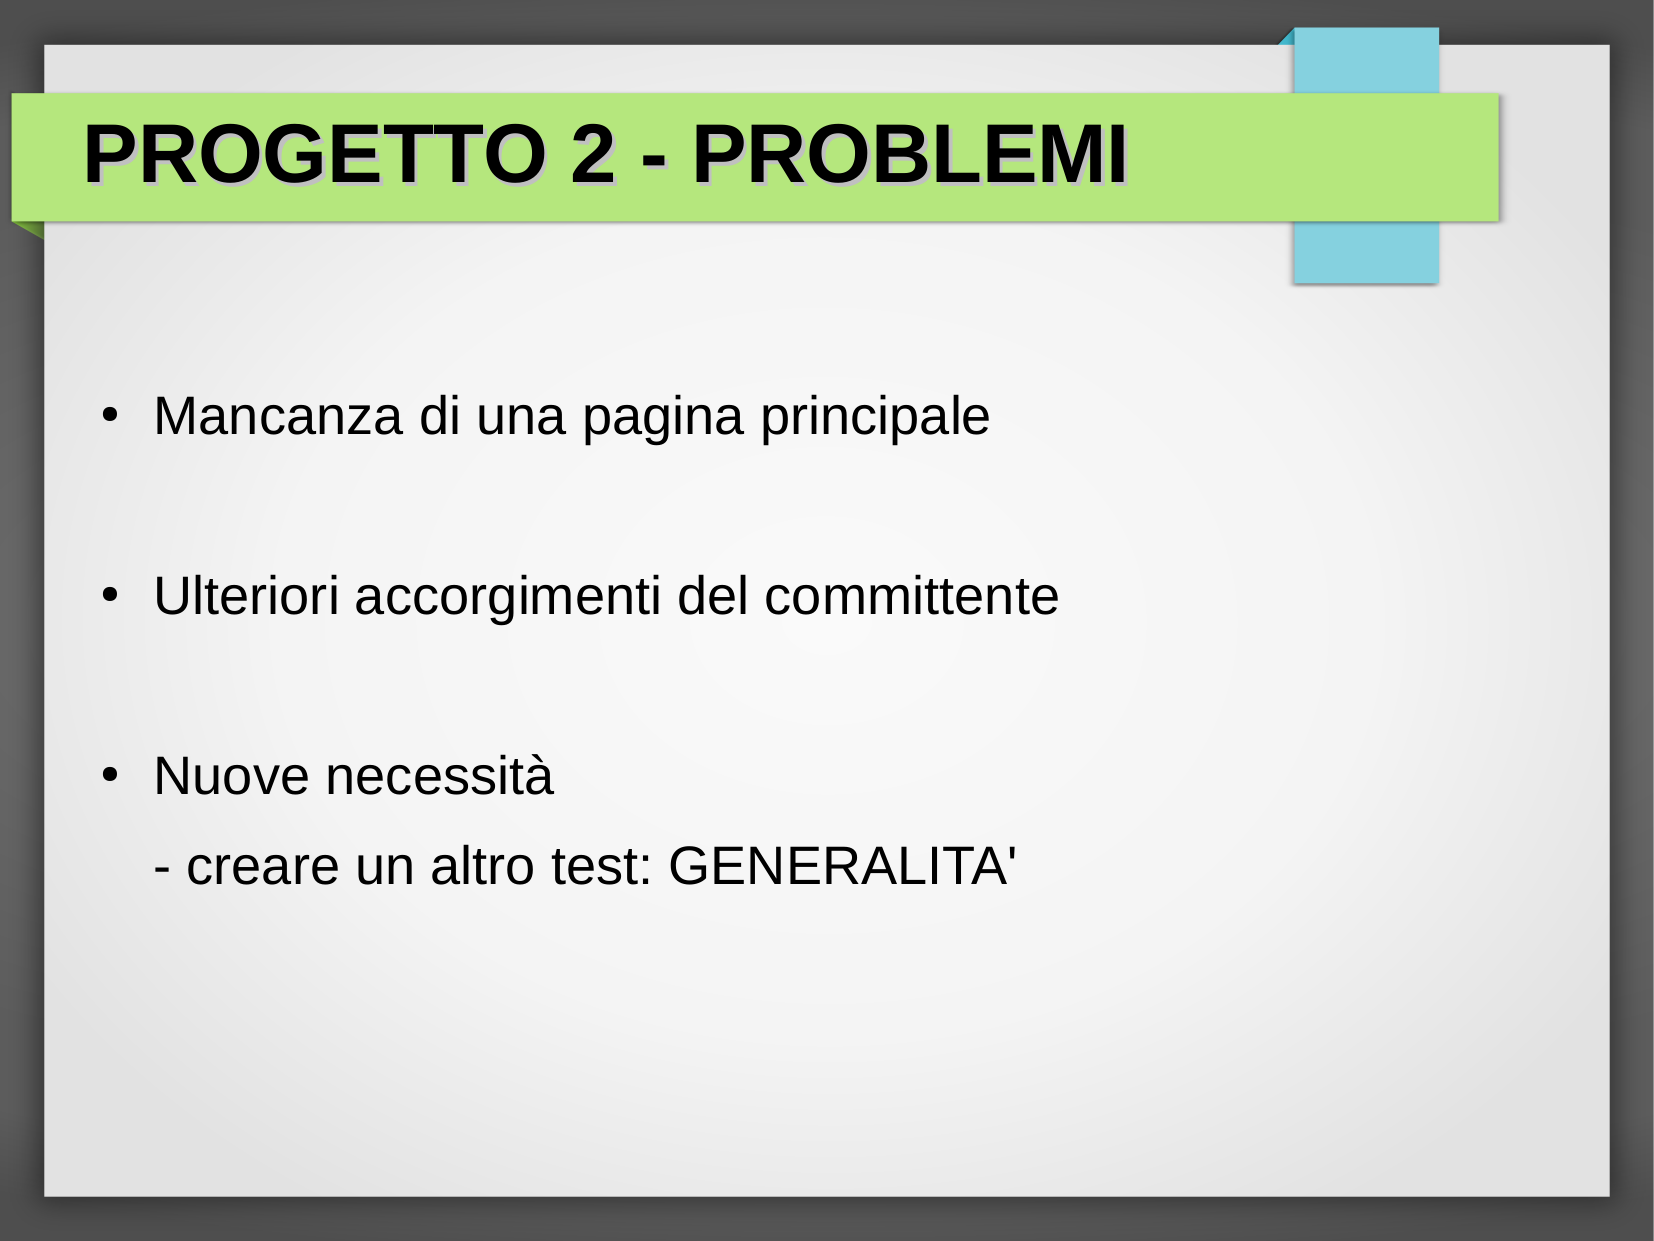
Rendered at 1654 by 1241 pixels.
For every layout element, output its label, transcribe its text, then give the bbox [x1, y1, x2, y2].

title PROGETTO 2 - PROBLEMI [82, 94, 1264, 213]
picture [0, 0, 1654, 1241]
list Mancanza di una pagina principale Ulteriori accorgimenti del committente Nuove necessità - creare un altro test: GENERALITA' [82, 295, 1571, 1015]
